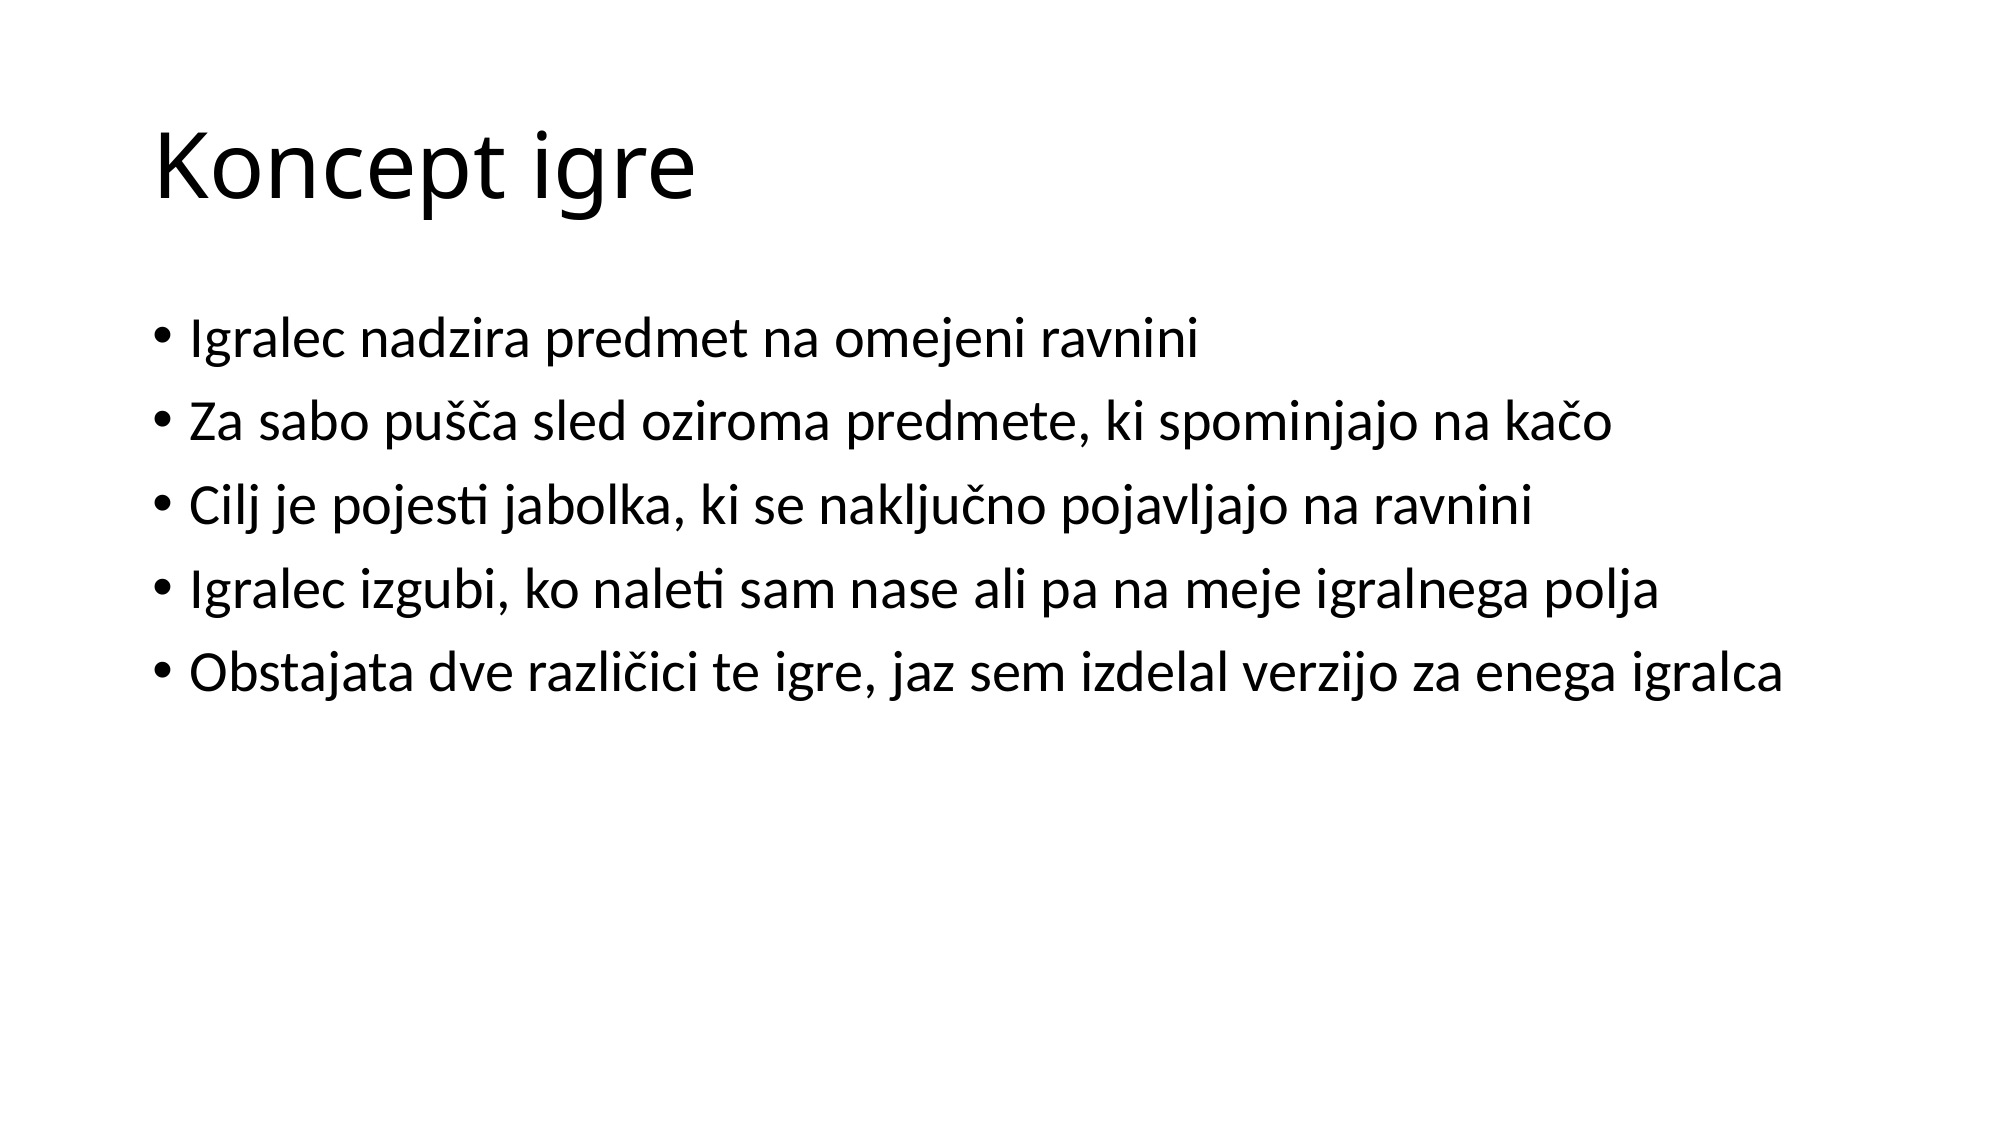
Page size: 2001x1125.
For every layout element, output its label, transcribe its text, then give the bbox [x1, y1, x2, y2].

title Koncept igre [137, 59, 1863, 278]
list Igralec nadzira predmet na omejeni ravnini Za sabo pušča sled oziroma predmete, ki spominjajo na kačo Cilj je pojesti jabolka, ki se naključno pojavljajo na ravnini Igralec izgubi, ko naleti sam nase ali pa na meje igralnega polja Obstajata dve različici te igre, jaz sem izdelal verzijo za enega igralca [137, 299, 1863, 1014]
